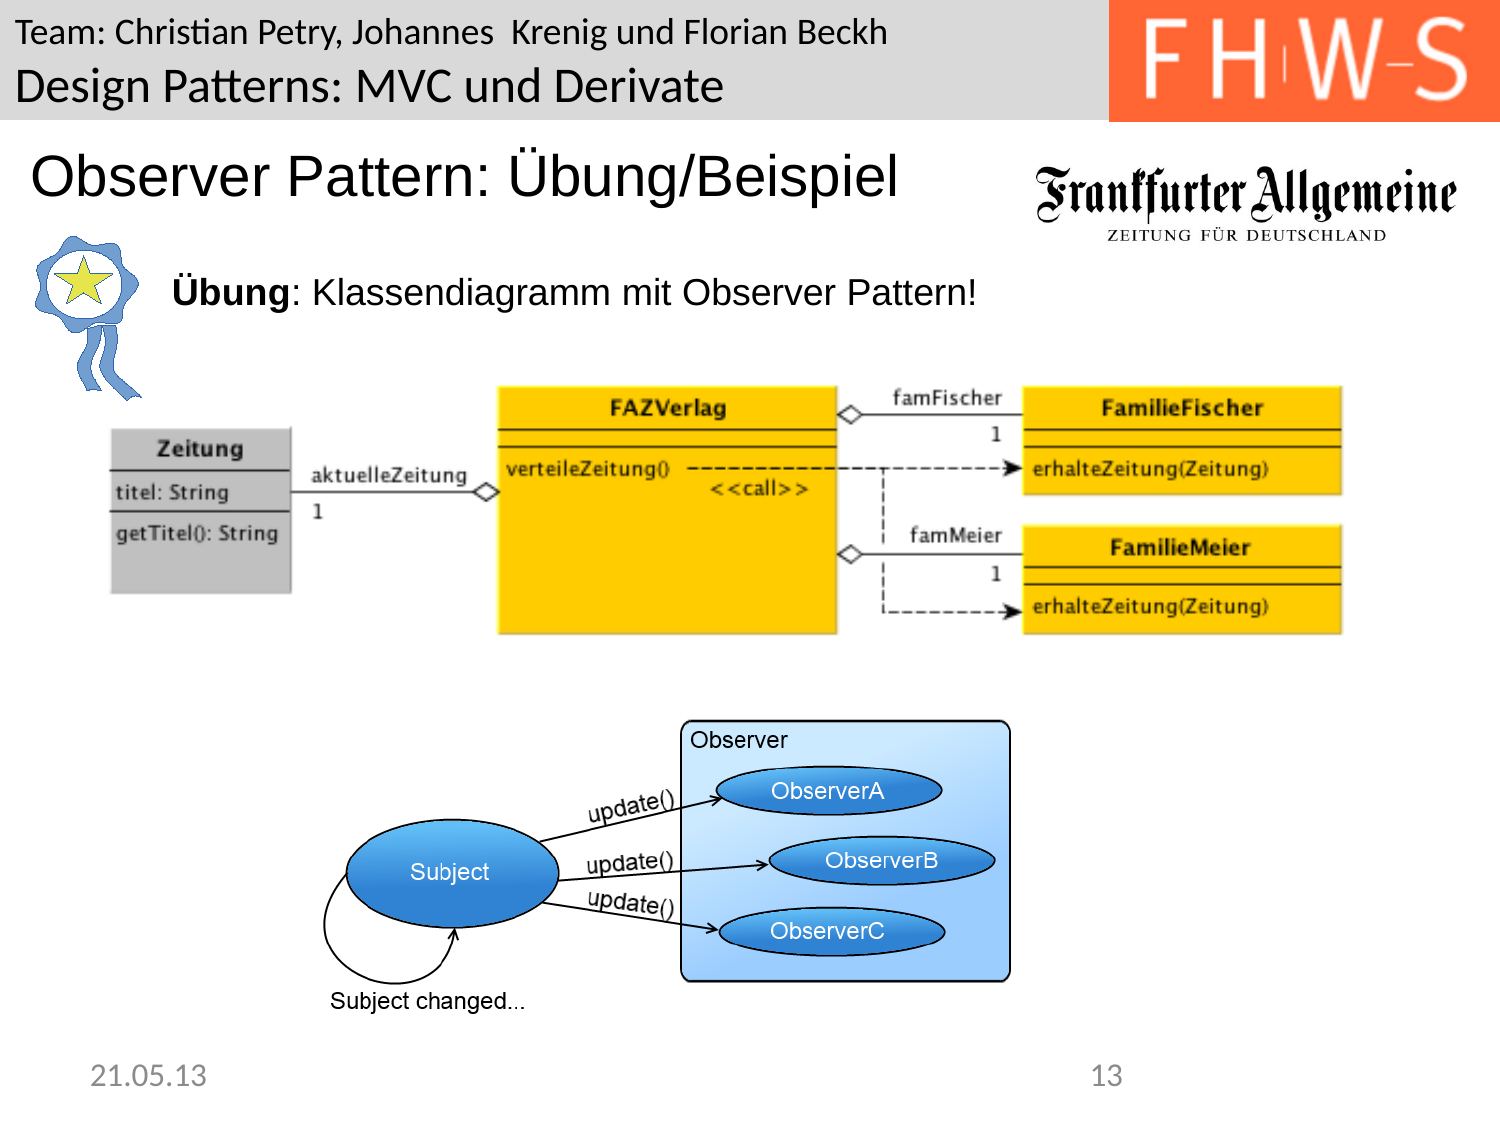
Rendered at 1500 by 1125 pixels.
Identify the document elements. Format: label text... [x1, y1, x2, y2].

picture [1027, 159, 1465, 248]
text_box 21.05.13 [74, 1042, 425, 1103]
text_box [35, 236, 142, 401]
picture [82, 354, 1370, 659]
text_box <Nummer> [1074, 1042, 1425, 1103]
text_box Observer Pattern: Übung/Beispiel [15, 141, 1033, 206]
picture [294, 680, 1033, 1033]
picture [1109, 0, 1500, 122]
text_box Übung: Klassendiagramm mit Observer Pattern! [157, 260, 993, 319]
